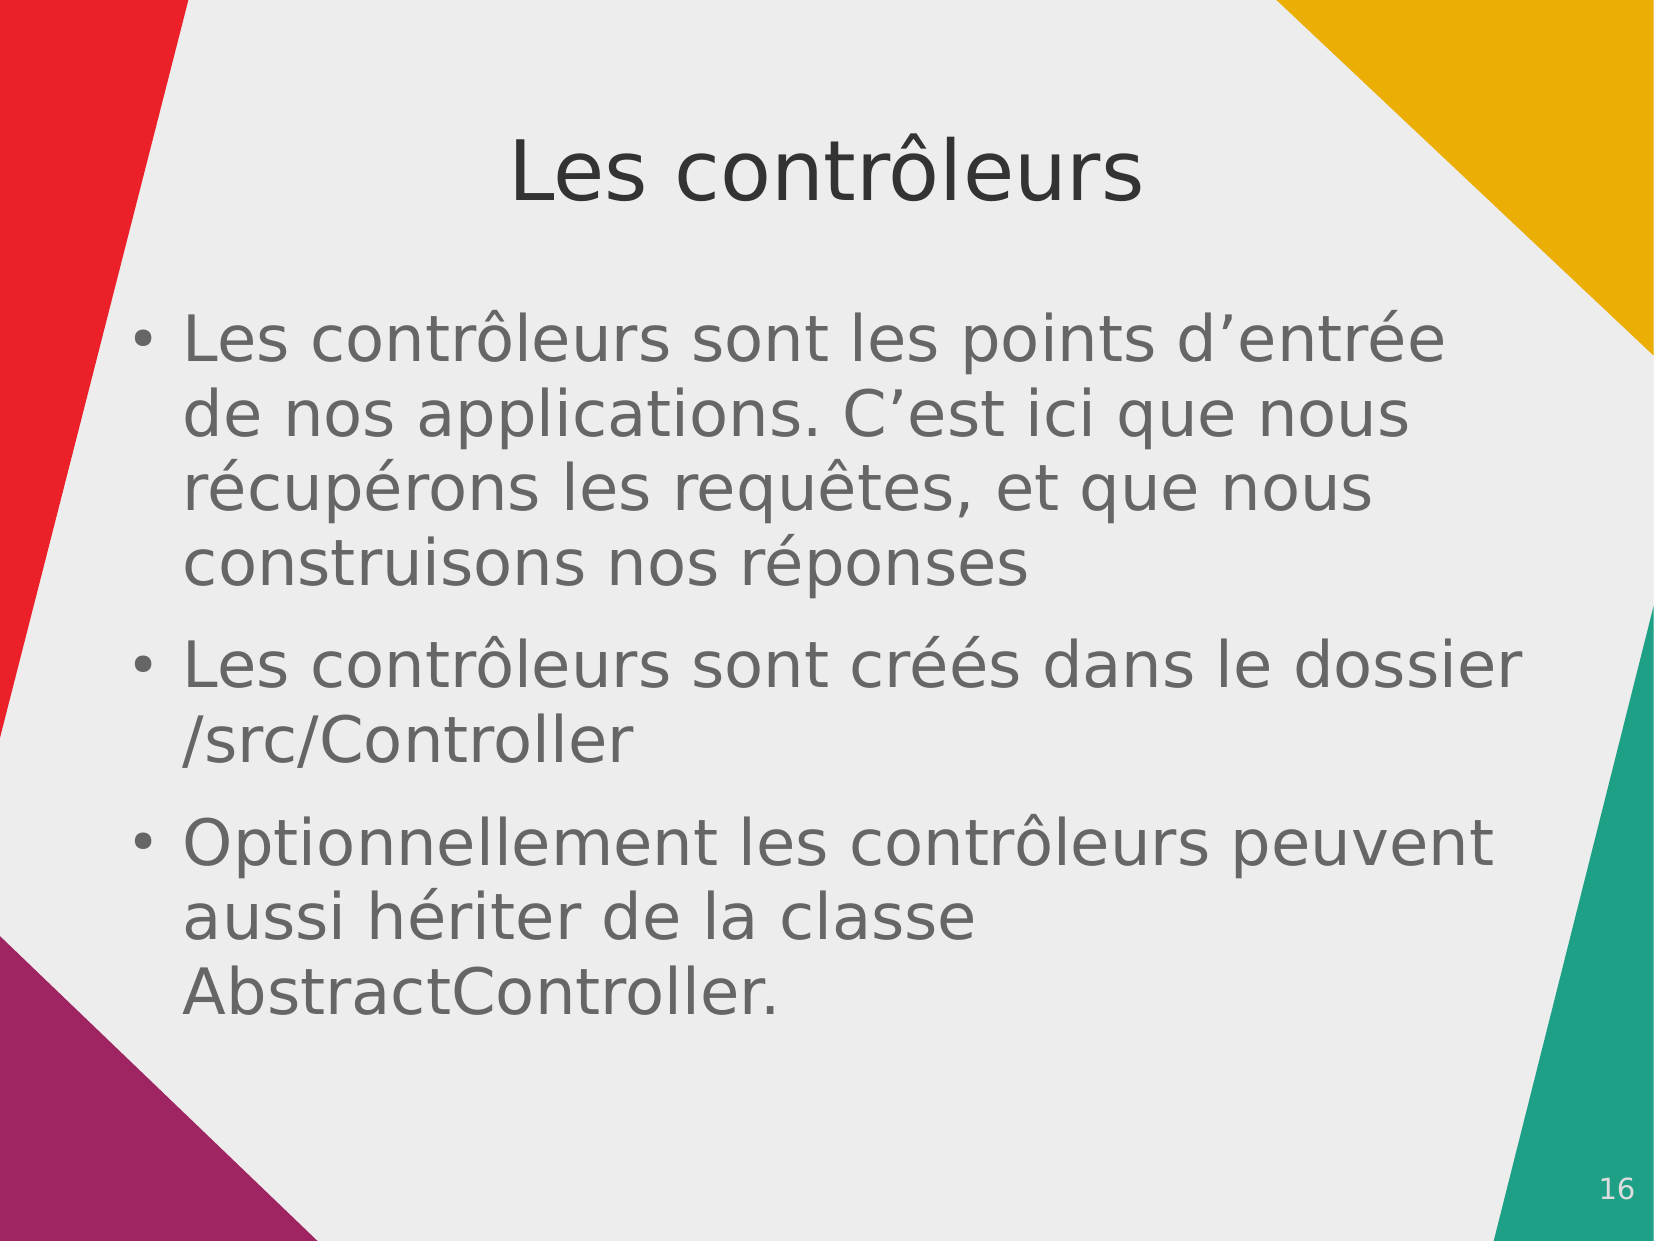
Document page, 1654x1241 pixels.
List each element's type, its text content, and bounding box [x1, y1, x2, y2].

list Les contrôleurs sont les points d’entrée de nos applications. C’est ici que nous récupérons les requêtes, et que nous construisons nos réponses Les contrôleurs sont créés dans le dossier /src/Controller Optionnellement les contrôleurs peuvent aussi hériter de la classe AbstractController. [114, 302, 1539, 1033]
title Les contrôleurs [114, 73, 1539, 271]
